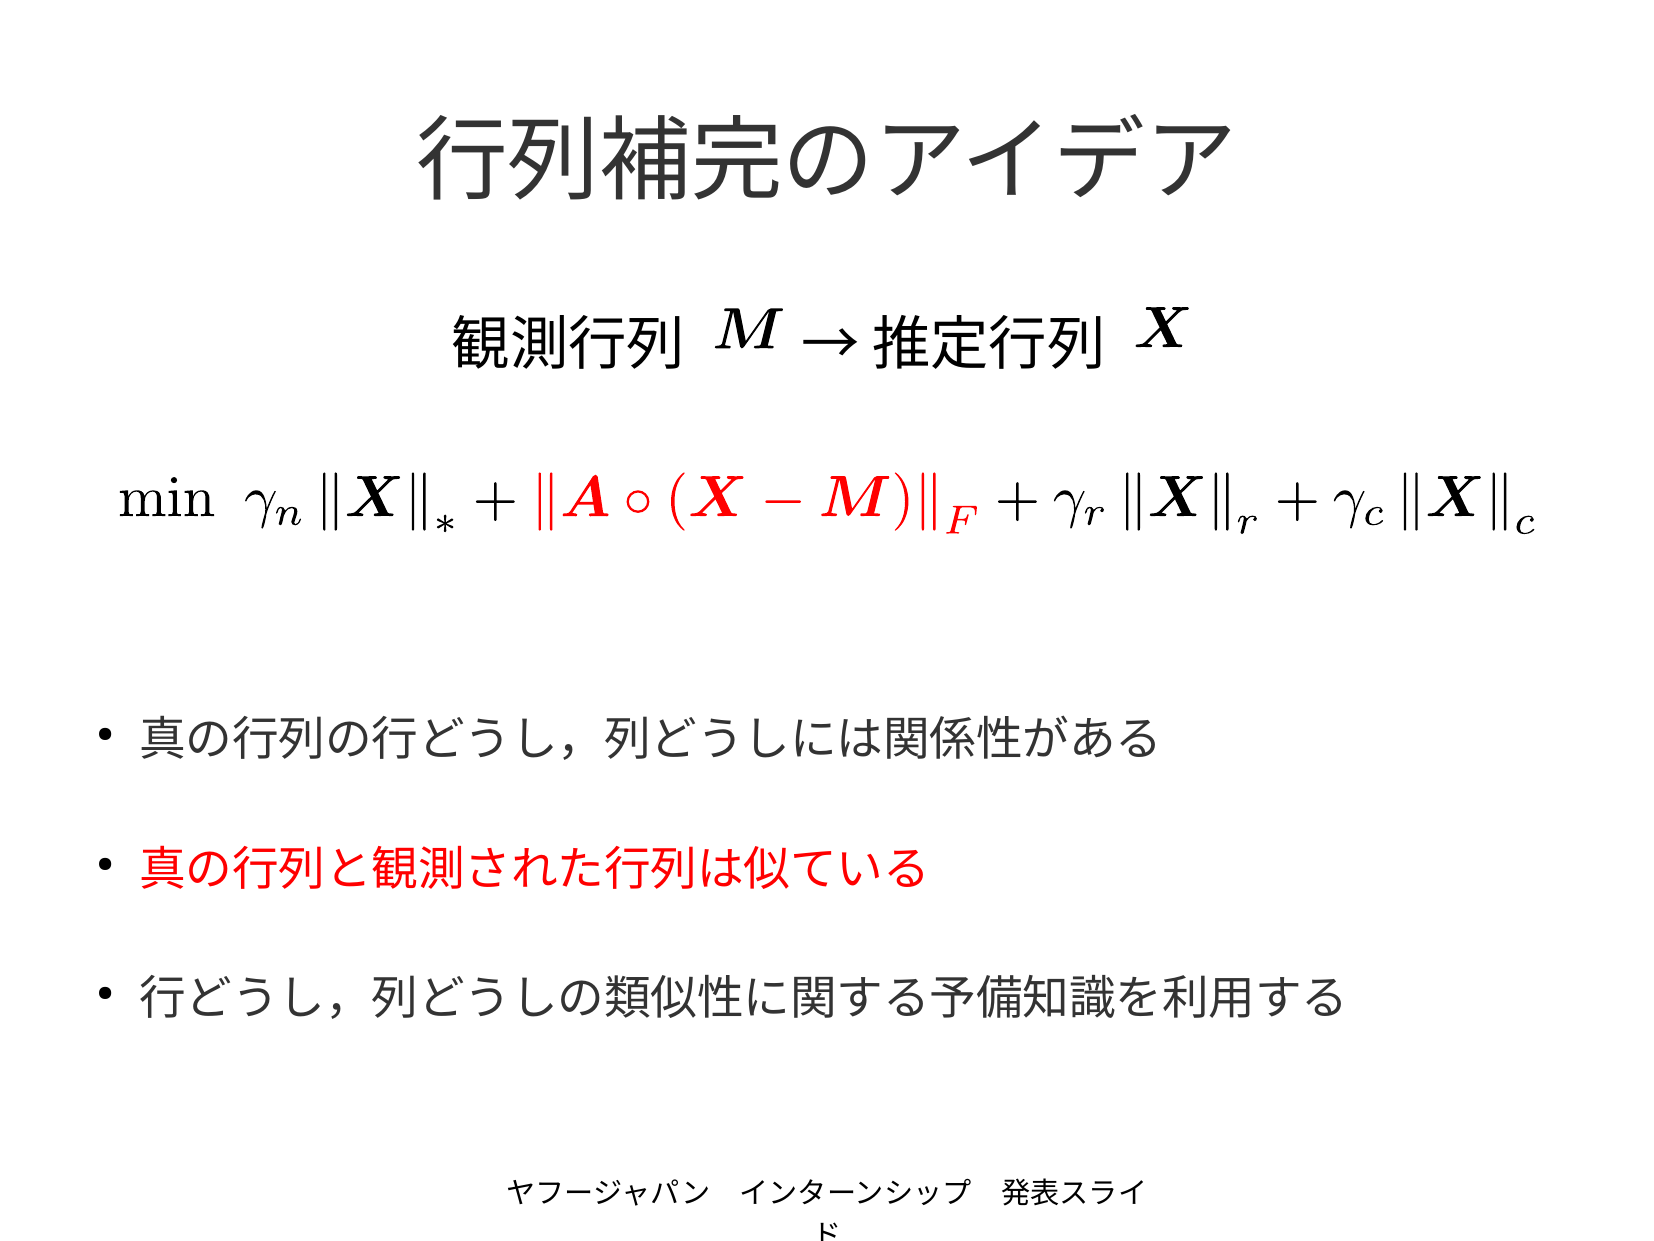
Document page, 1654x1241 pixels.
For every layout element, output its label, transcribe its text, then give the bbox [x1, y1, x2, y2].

title 行列補完のアイデア [82, 49, 1571, 257]
text_box [712, 308, 786, 349]
list 真の行列の行どうし，列どうしには関係性がある 真の行列と観測された行列は似ている 行どうし，列どうしの類似性に関する予備知識を利用する [82, 668, 1571, 1034]
text_box [1133, 307, 1193, 348]
text_box [118, 472, 1535, 535]
text_box 観測行列 → 推定行列 [425, 277, 1217, 375]
